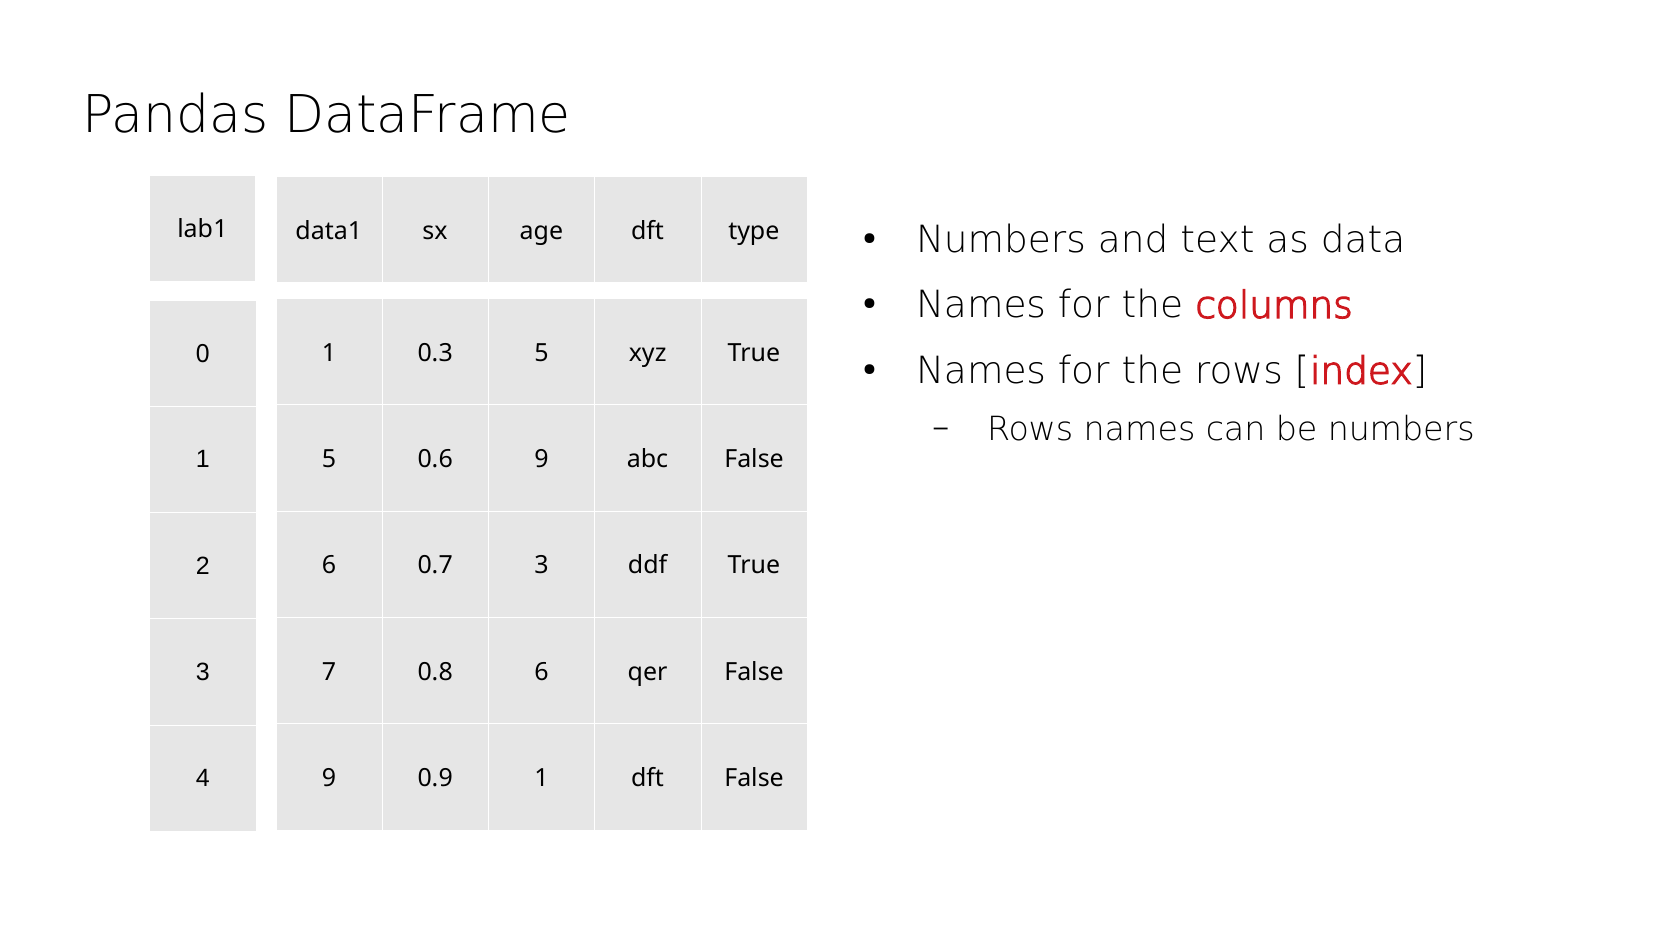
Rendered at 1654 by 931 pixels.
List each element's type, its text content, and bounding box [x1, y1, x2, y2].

table_header lab1 [150, 176, 255, 281]
table_cell 3 [150, 619, 256, 725]
table_header data1 [277, 177, 382, 282]
table_header 0 [150, 301, 256, 406]
table_cell 0.7 [383, 512, 488, 617]
table_header 5 [489, 299, 594, 404]
table_header True [702, 299, 807, 404]
table_header age [489, 177, 594, 282]
table_cell ddf [595, 512, 701, 617]
table_cell 3 [489, 512, 594, 617]
table_cell False [702, 405, 807, 511]
title Pandas DataFrame [82, 37, 1571, 193]
table_cell 2 [150, 513, 256, 618]
table_header 1 [277, 299, 382, 404]
table_cell qer [595, 618, 701, 723]
table_header xyz [595, 299, 701, 404]
table_cell 4 [150, 726, 256, 831]
list Numbers and text as data Names for the columns Names for the rows [index] Rows names can be numbers [845, 217, 1572, 758]
table_cell abc [595, 405, 701, 511]
table_header type [702, 177, 807, 282]
table_header sx [383, 177, 488, 282]
table_cell 0.8 [383, 618, 488, 723]
table_cell 1 [489, 724, 594, 830]
table_cell True [702, 512, 807, 617]
table_header dft [595, 177, 701, 282]
table_cell 9 [489, 405, 594, 511]
table_cell 9 [277, 724, 382, 830]
table_cell 0.6 [383, 405, 488, 511]
table_cell 6 [489, 618, 594, 723]
table_cell 5 [277, 405, 382, 511]
table_cell 7 [277, 618, 382, 723]
table_cell False [702, 618, 807, 723]
table_cell 0.9 [383, 724, 488, 830]
table_cell dft [595, 724, 701, 830]
table_cell 6 [277, 512, 382, 617]
table_cell 1 [150, 407, 256, 512]
table_cell False [702, 724, 807, 830]
table_header 0.3 [383, 299, 488, 404]
